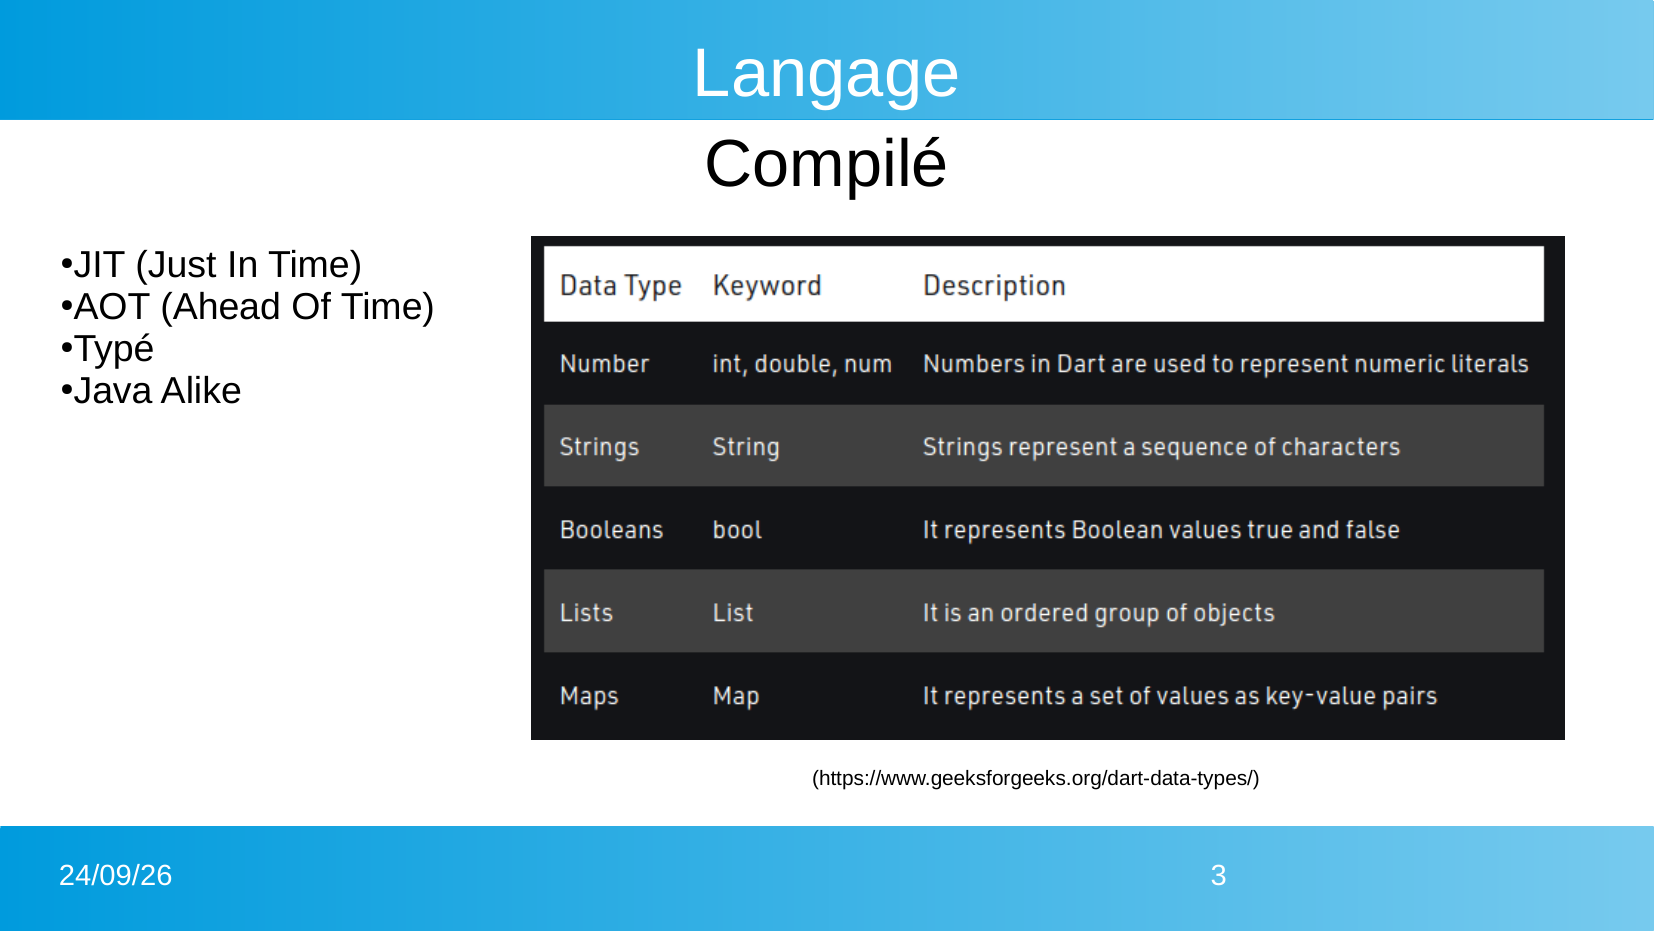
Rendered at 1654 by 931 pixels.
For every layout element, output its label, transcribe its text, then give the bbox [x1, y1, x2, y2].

picture [531, 236, 1565, 740]
text_box [1210, 856, 1595, 916]
title Langage [59, 29, 1595, 108]
text_box [59, 856, 443, 916]
text_box Compilé [59, 118, 1595, 207]
text_box (https://www.geeksforgeeks.org/dart-data-types/) [797, 759, 1275, 798]
text_box JIT (Just In Time) AOT (Ahead Of Time) Typé Java Alike [45, 236, 473, 419]
